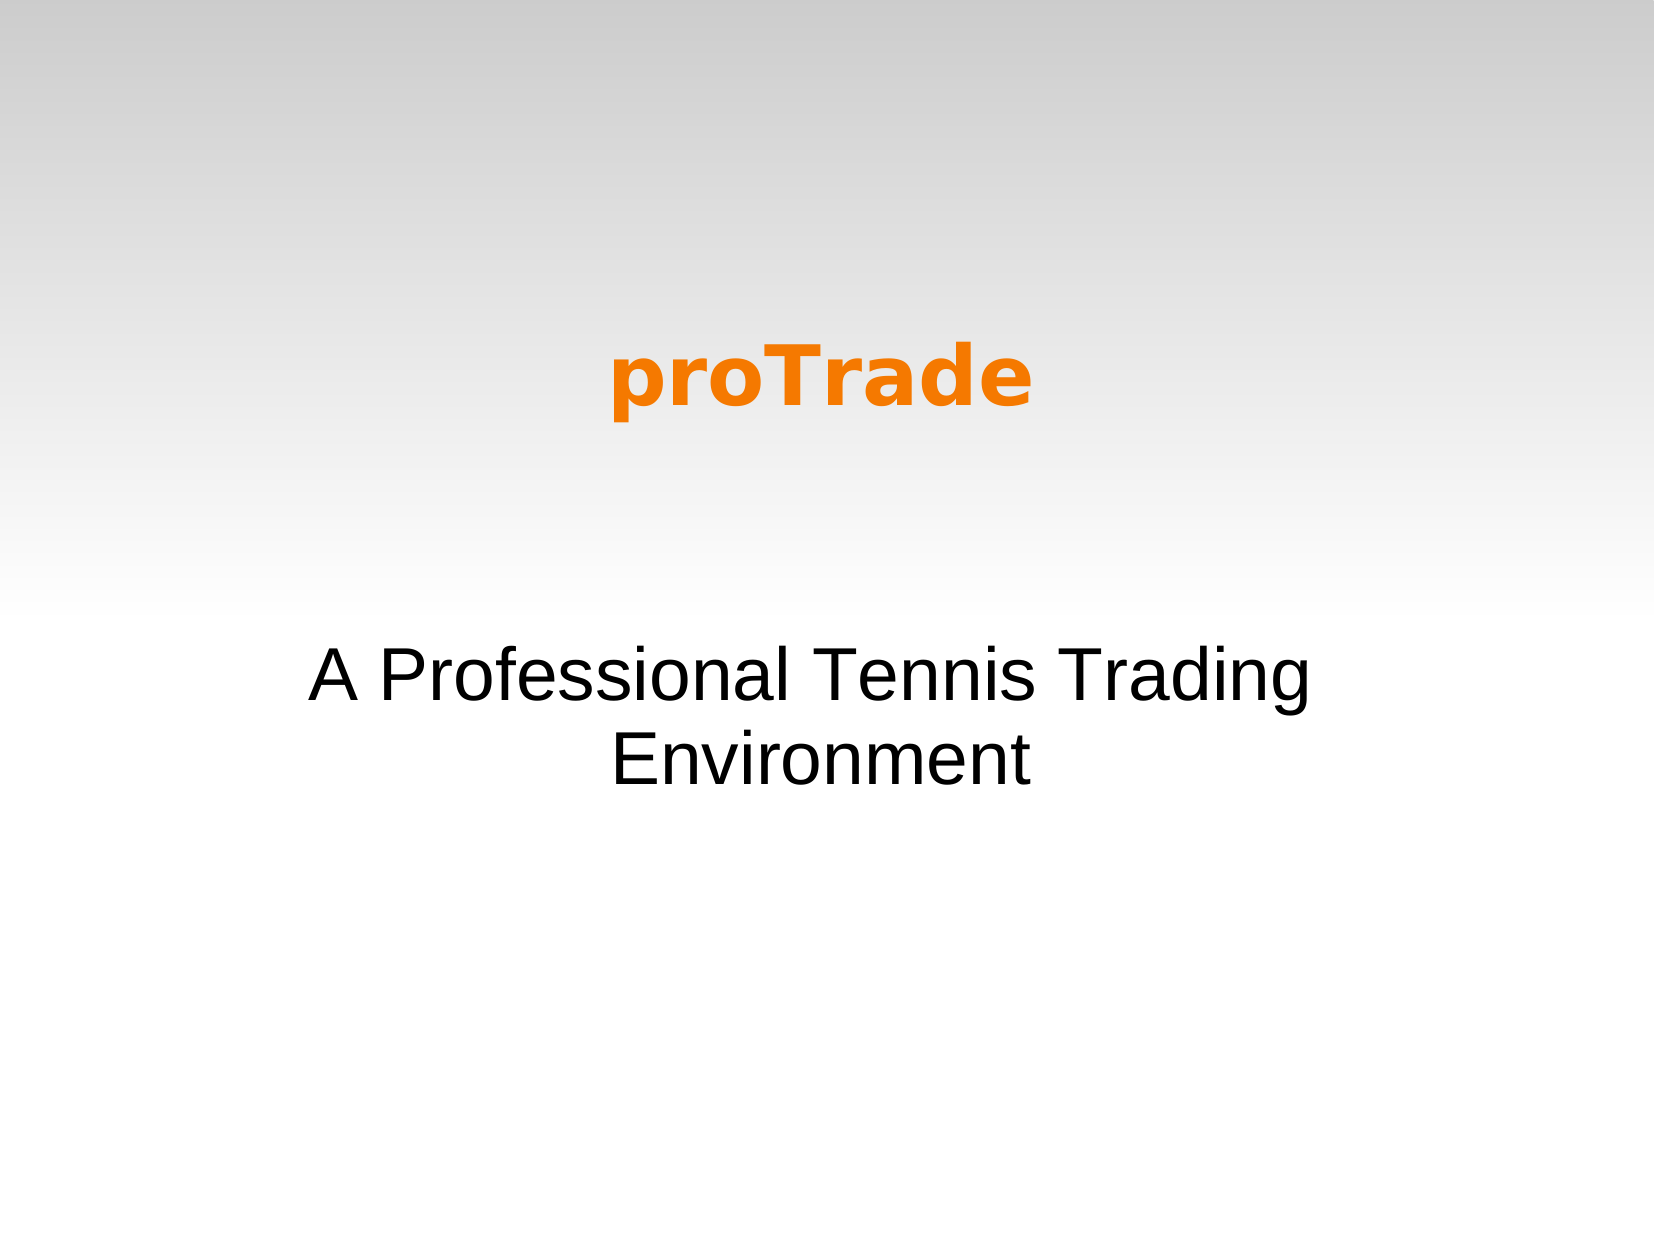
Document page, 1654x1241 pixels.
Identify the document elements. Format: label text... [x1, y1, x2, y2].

title proTrade [76, 280, 1565, 473]
subtitle A Professional Tennis Trading Environment [76, 561, 1565, 873]
